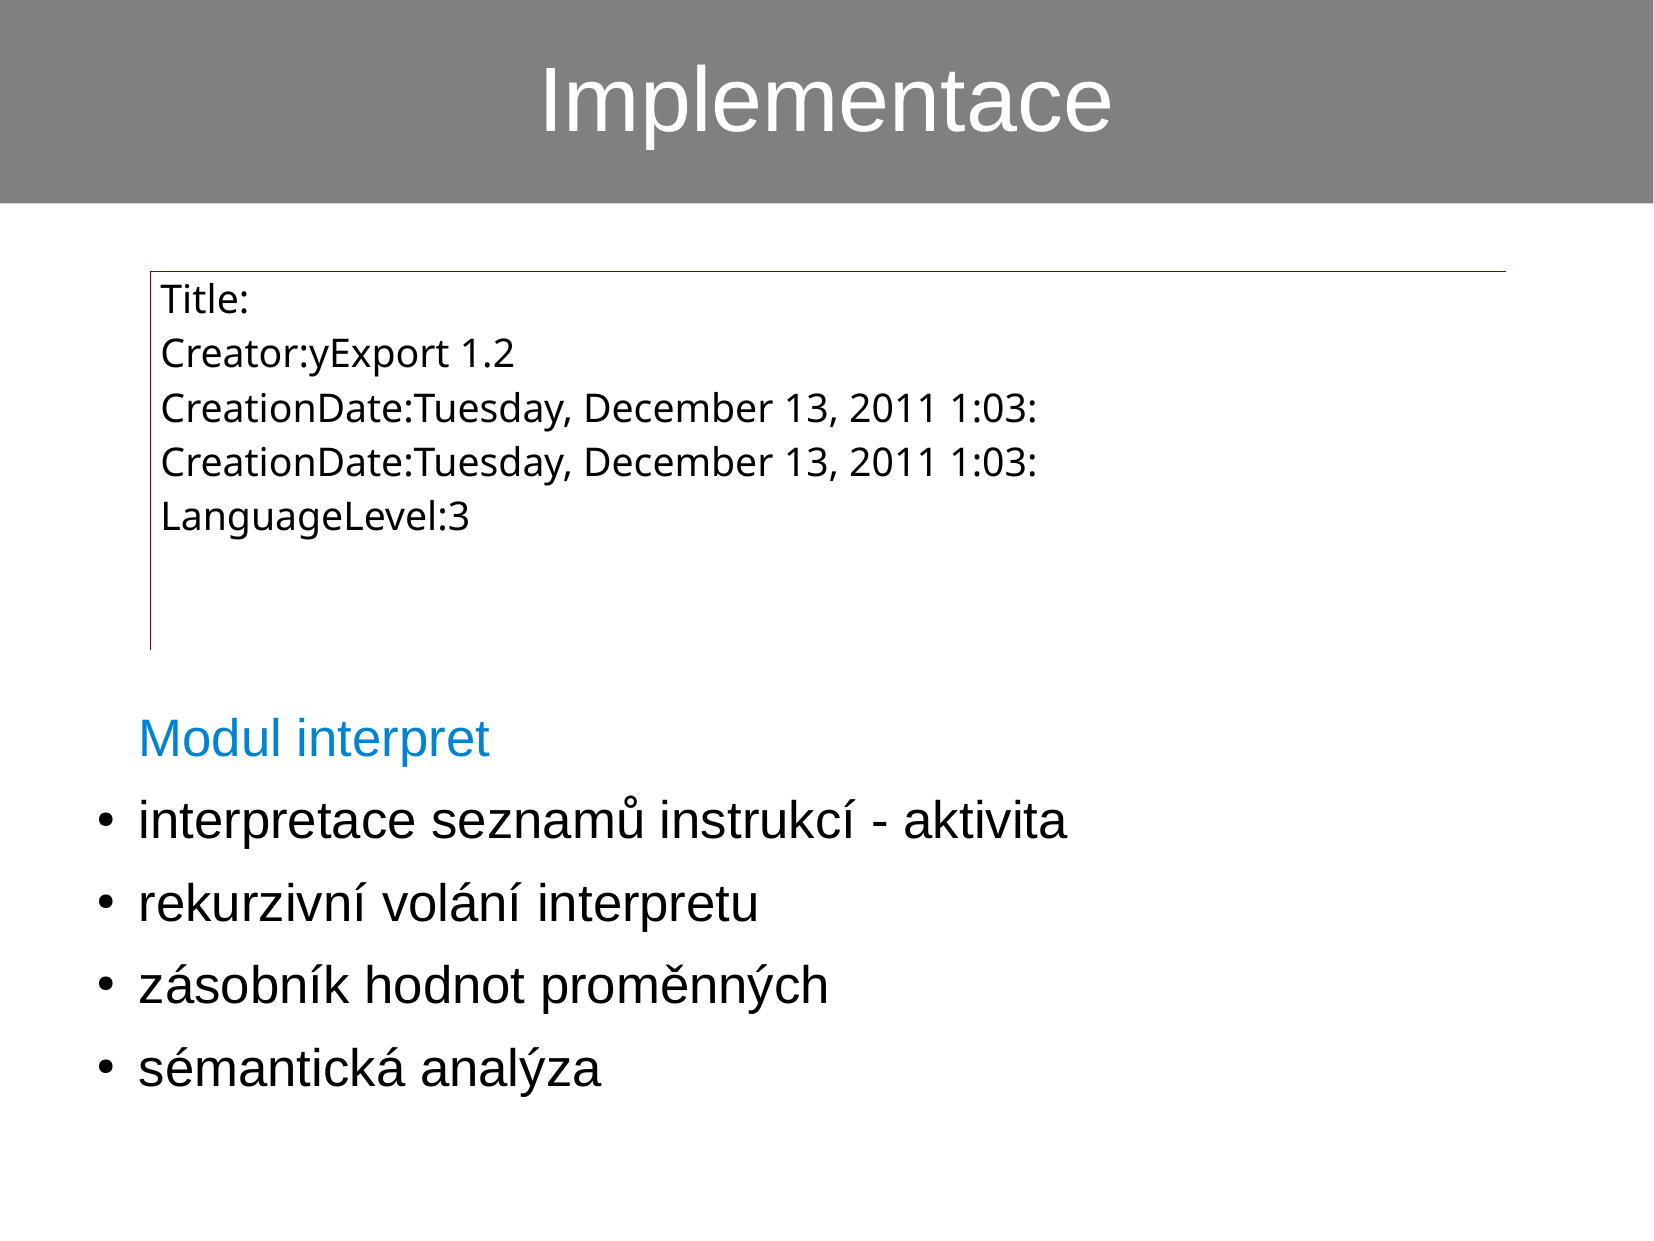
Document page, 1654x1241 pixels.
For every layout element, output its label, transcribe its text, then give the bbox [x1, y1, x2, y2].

picture [147, 268, 1506, 650]
list Modul interpret interpretace seznamů instrukcí - aktivita rekurzivní volání interpretu zásobník hodnot proměnných sémantická analýza [82, 708, 1571, 1099]
title Implementace [0, 0, 1654, 204]
